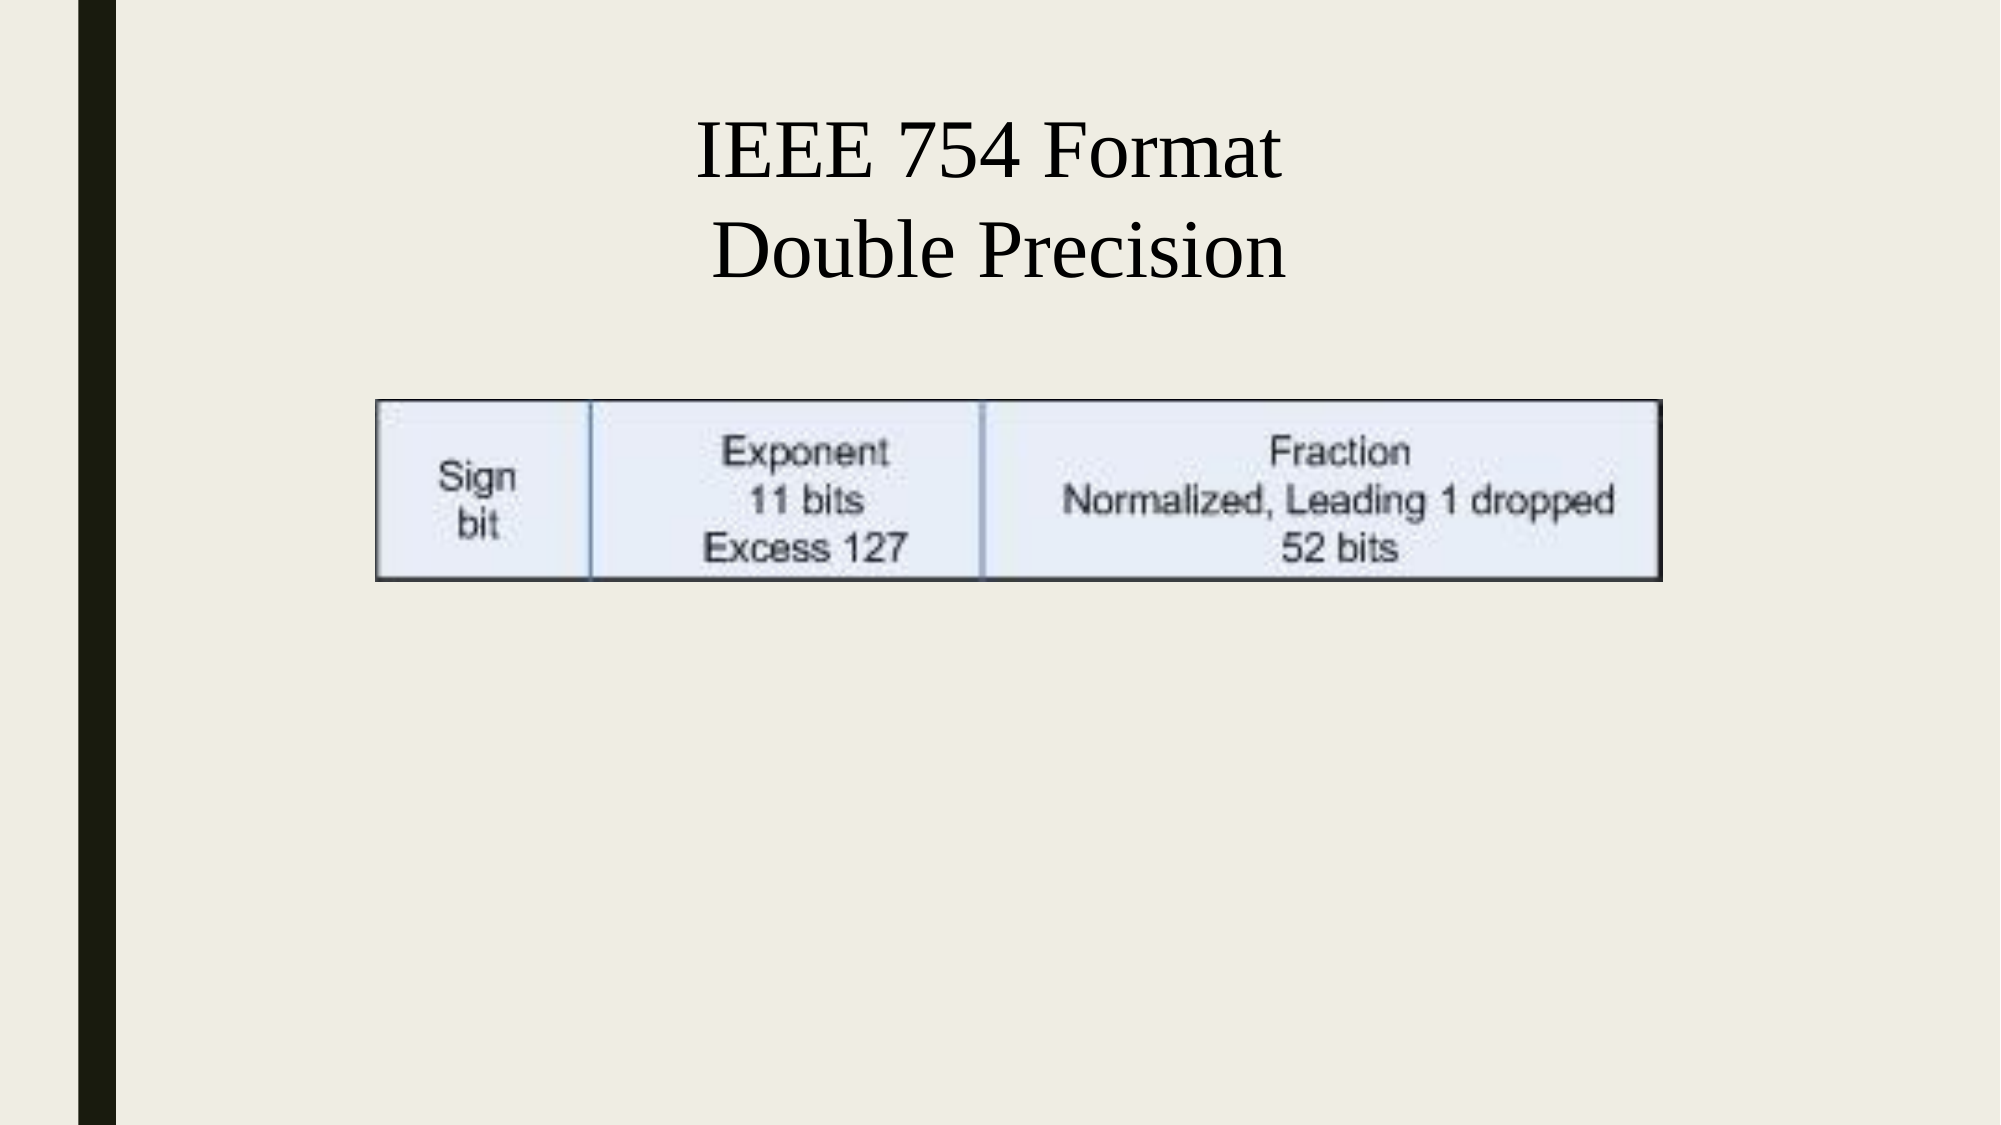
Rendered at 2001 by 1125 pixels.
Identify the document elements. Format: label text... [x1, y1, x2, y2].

text_box IEEE 754 Format Double Precision [362, 99, 1638, 288]
picture [375, 399, 1663, 582]
